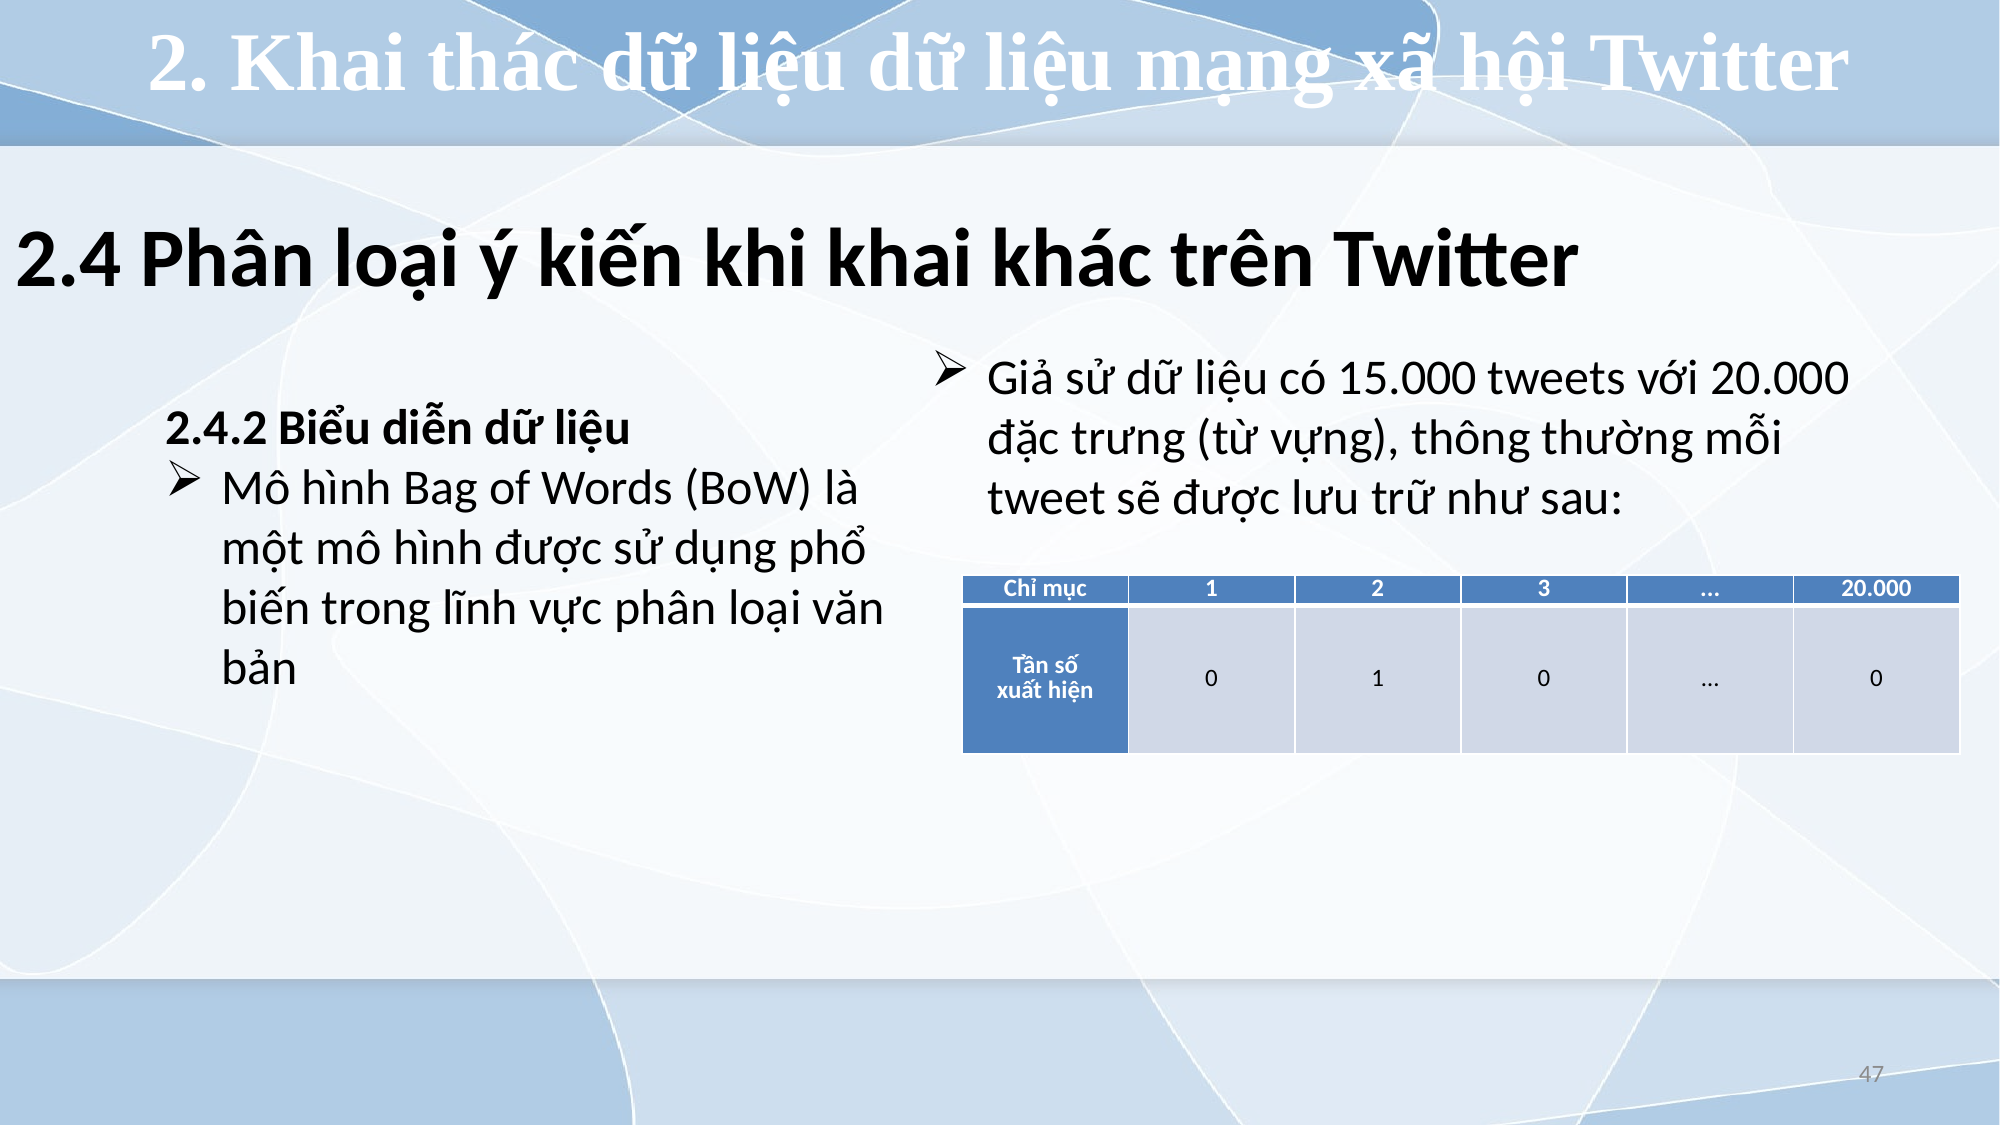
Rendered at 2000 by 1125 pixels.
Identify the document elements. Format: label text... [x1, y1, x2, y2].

table_header 2 [1296, 576, 1460, 603]
slide_number <number> [1432, 1042, 1900, 1103]
table_header ... [1628, 576, 1793, 603]
table_header Chỉ mục [963, 576, 1128, 603]
text_box 2.4.2 Biểu diễn dữ liệu Mô hình Bag of Words (BoW) là một mô hình được sử dụng phổ biến trong lĩnh vực phân loại văn bản [150, 387, 913, 763]
title 2.4 Phân loại ý kiến khi khai khác trên Twitter [0, 153, 1988, 354]
table_cell Tần số xuất hiện [963, 608, 1128, 753]
table_header 3 [1462, 576, 1626, 603]
table_cell 1 [1296, 608, 1460, 753]
table_cell … [1628, 608, 1793, 753]
text_box Giả sử dữ liệu có 15.000 tweets với 20.000 đặc trưng (từ vựng), thông thường mỗi tweet sẽ được lưu trữ như sau: [916, 337, 1916, 533]
table_header 1 [1129, 576, 1294, 603]
table_cell 0 [1129, 608, 1294, 753]
table_cell 0 [1462, 608, 1626, 753]
table_cell 0 [1794, 608, 1959, 753]
table_header 20.000 [1794, 576, 1959, 603]
text_box 2. Khai thác dữ liệu dữ liệu mạng xã hội Twitter [0, 0, 2000, 115]
